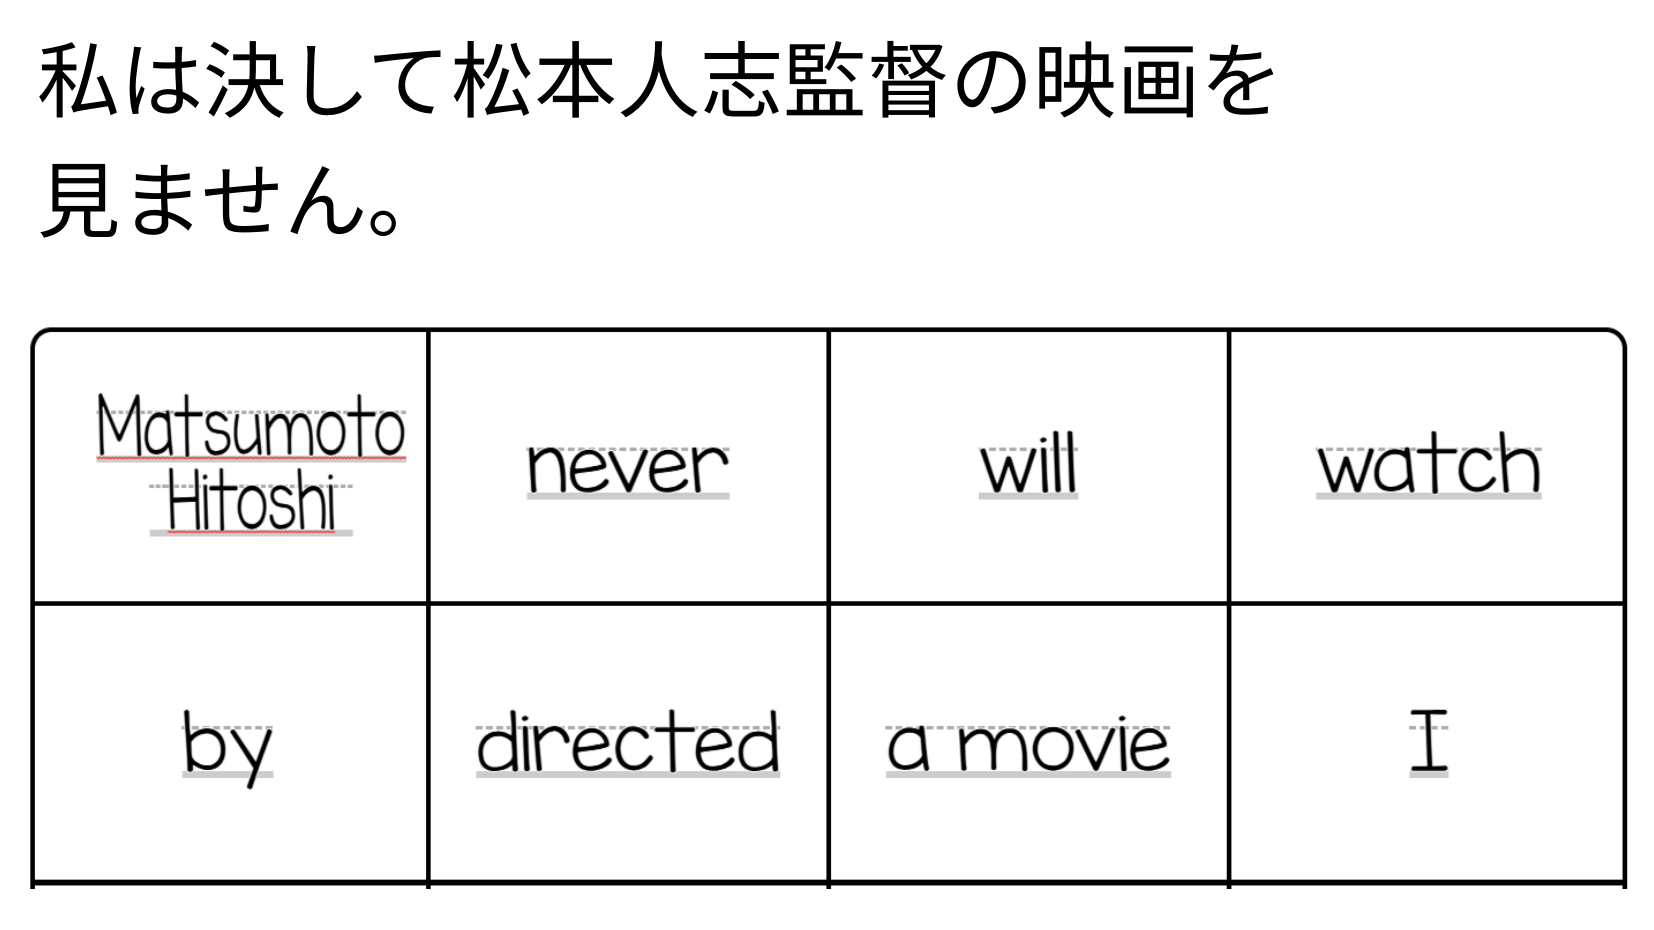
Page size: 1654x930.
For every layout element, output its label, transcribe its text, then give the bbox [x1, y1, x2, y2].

title 私は決して松本人志監督の映画を 見ません。 [37, 19, 1612, 252]
picture [20, 324, 1633, 889]
